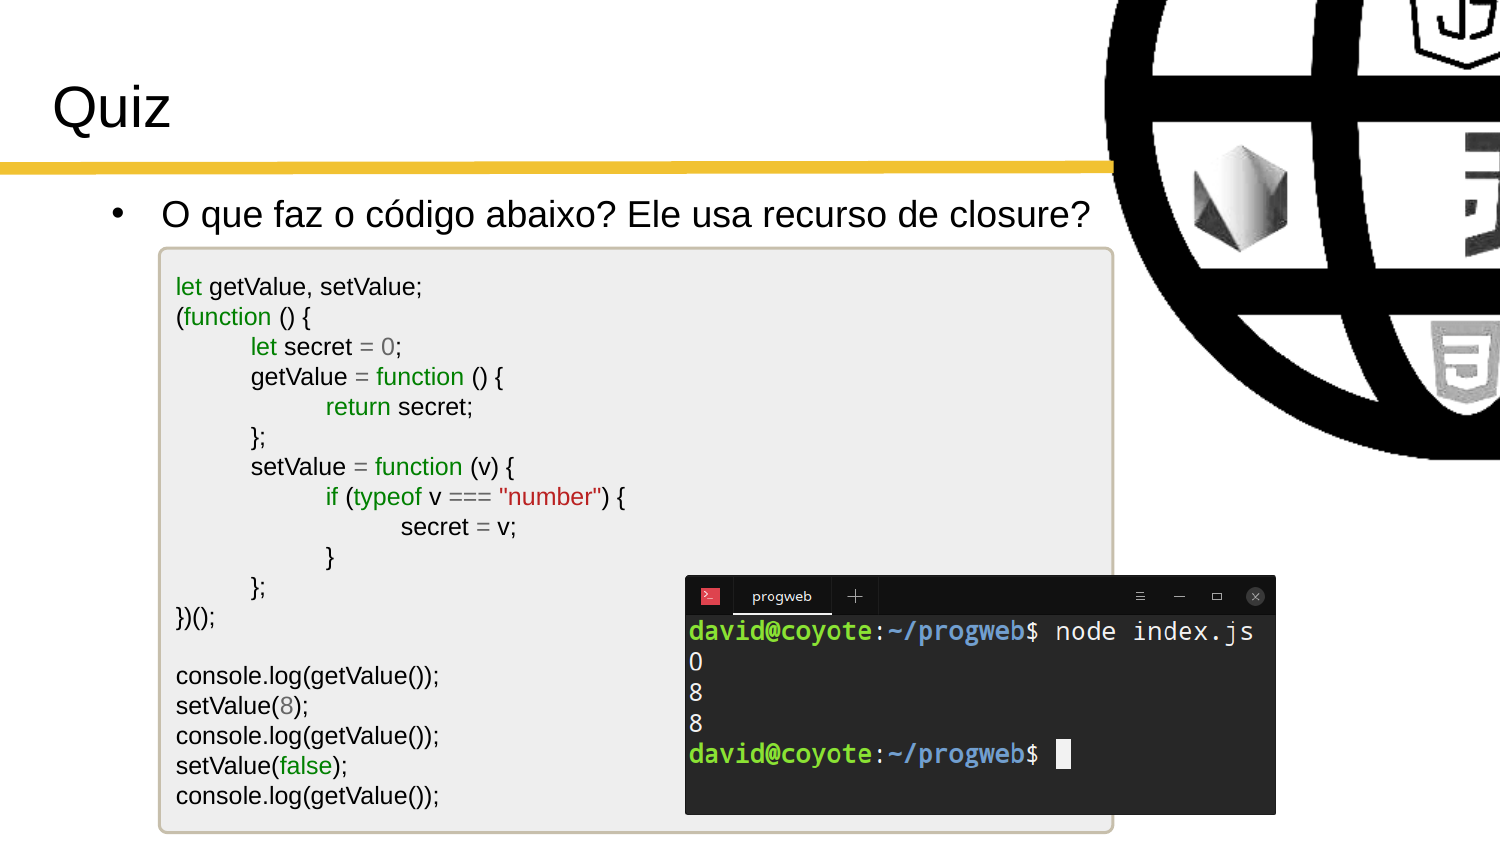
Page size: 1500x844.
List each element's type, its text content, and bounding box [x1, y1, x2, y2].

text_box O que faz o código abaixo? Ele usa recurso de closure? [90, 182, 1113, 240]
picture [1078, 0, 1500, 532]
text_box Quiz [37, 33, 1463, 175]
text_box let getValue, setValue; (function () { let secret = 0; getValue = function () { return secret; }; setValue = function (v) { if (typeof v === "number") { secret = v; } }; })(); console.log(getValue()); setValue(8); console.log(getValue()); setValue(false); console.log(getValue()); [159, 248, 1113, 833]
picture [685, 575, 1276, 815]
